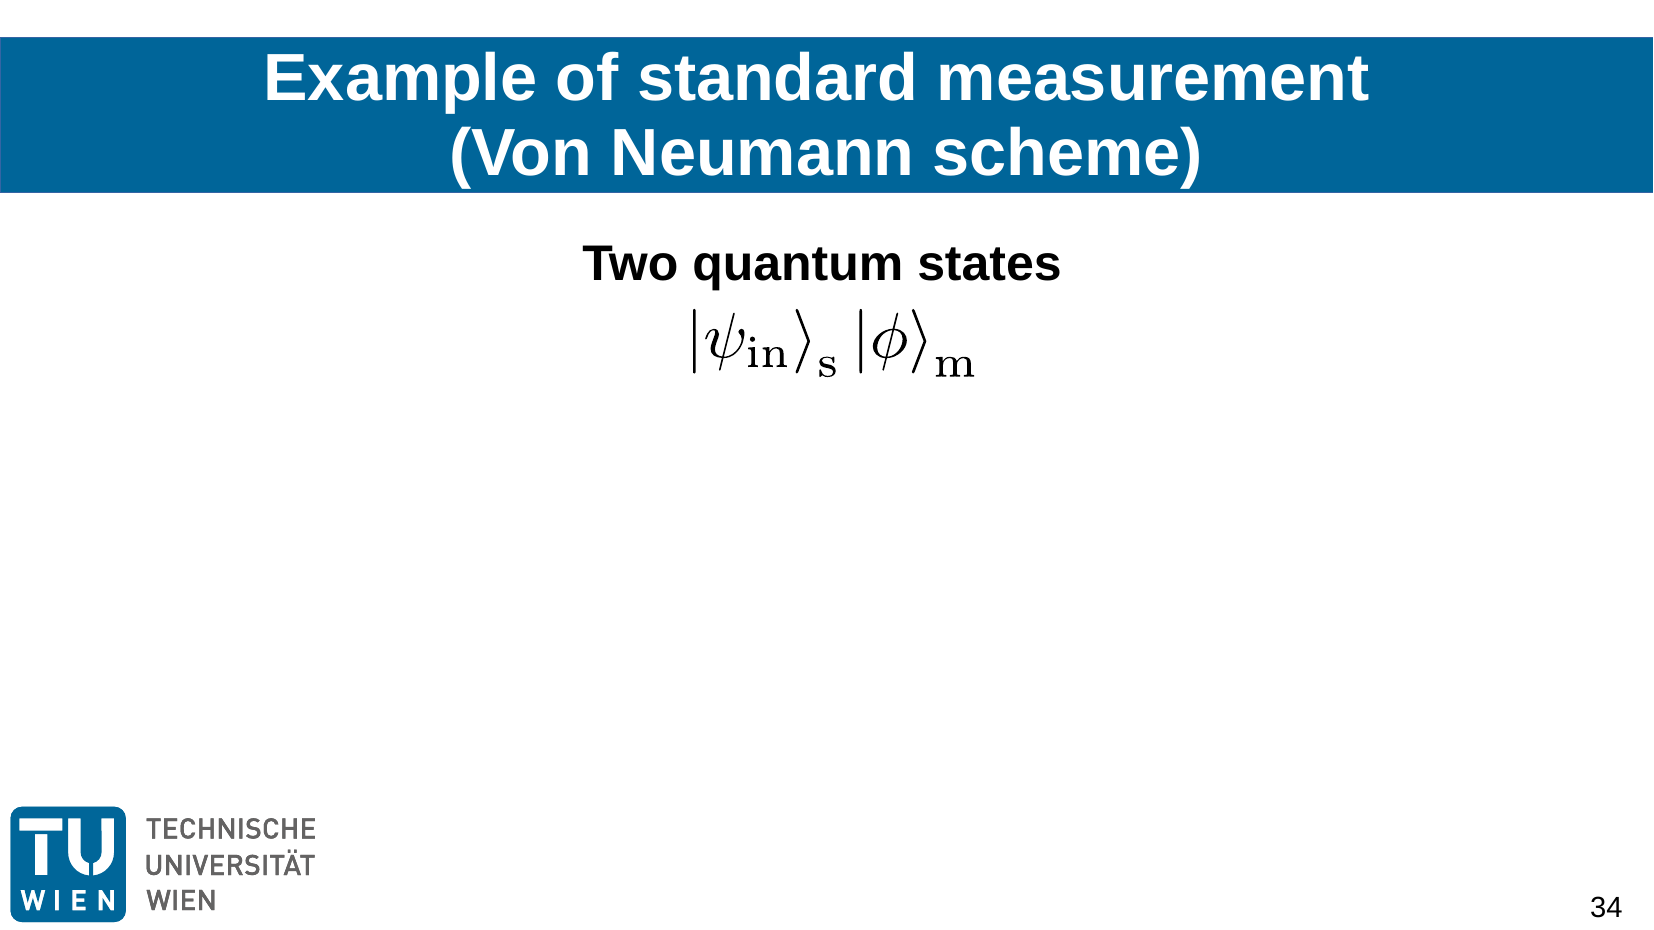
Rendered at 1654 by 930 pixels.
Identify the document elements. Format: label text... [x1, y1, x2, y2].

list Two quantum states [582, 235, 1071, 310]
picture [671, 295, 987, 399]
title Example of standard measurement (Von Neumann scheme) [0, 37, 1653, 193]
